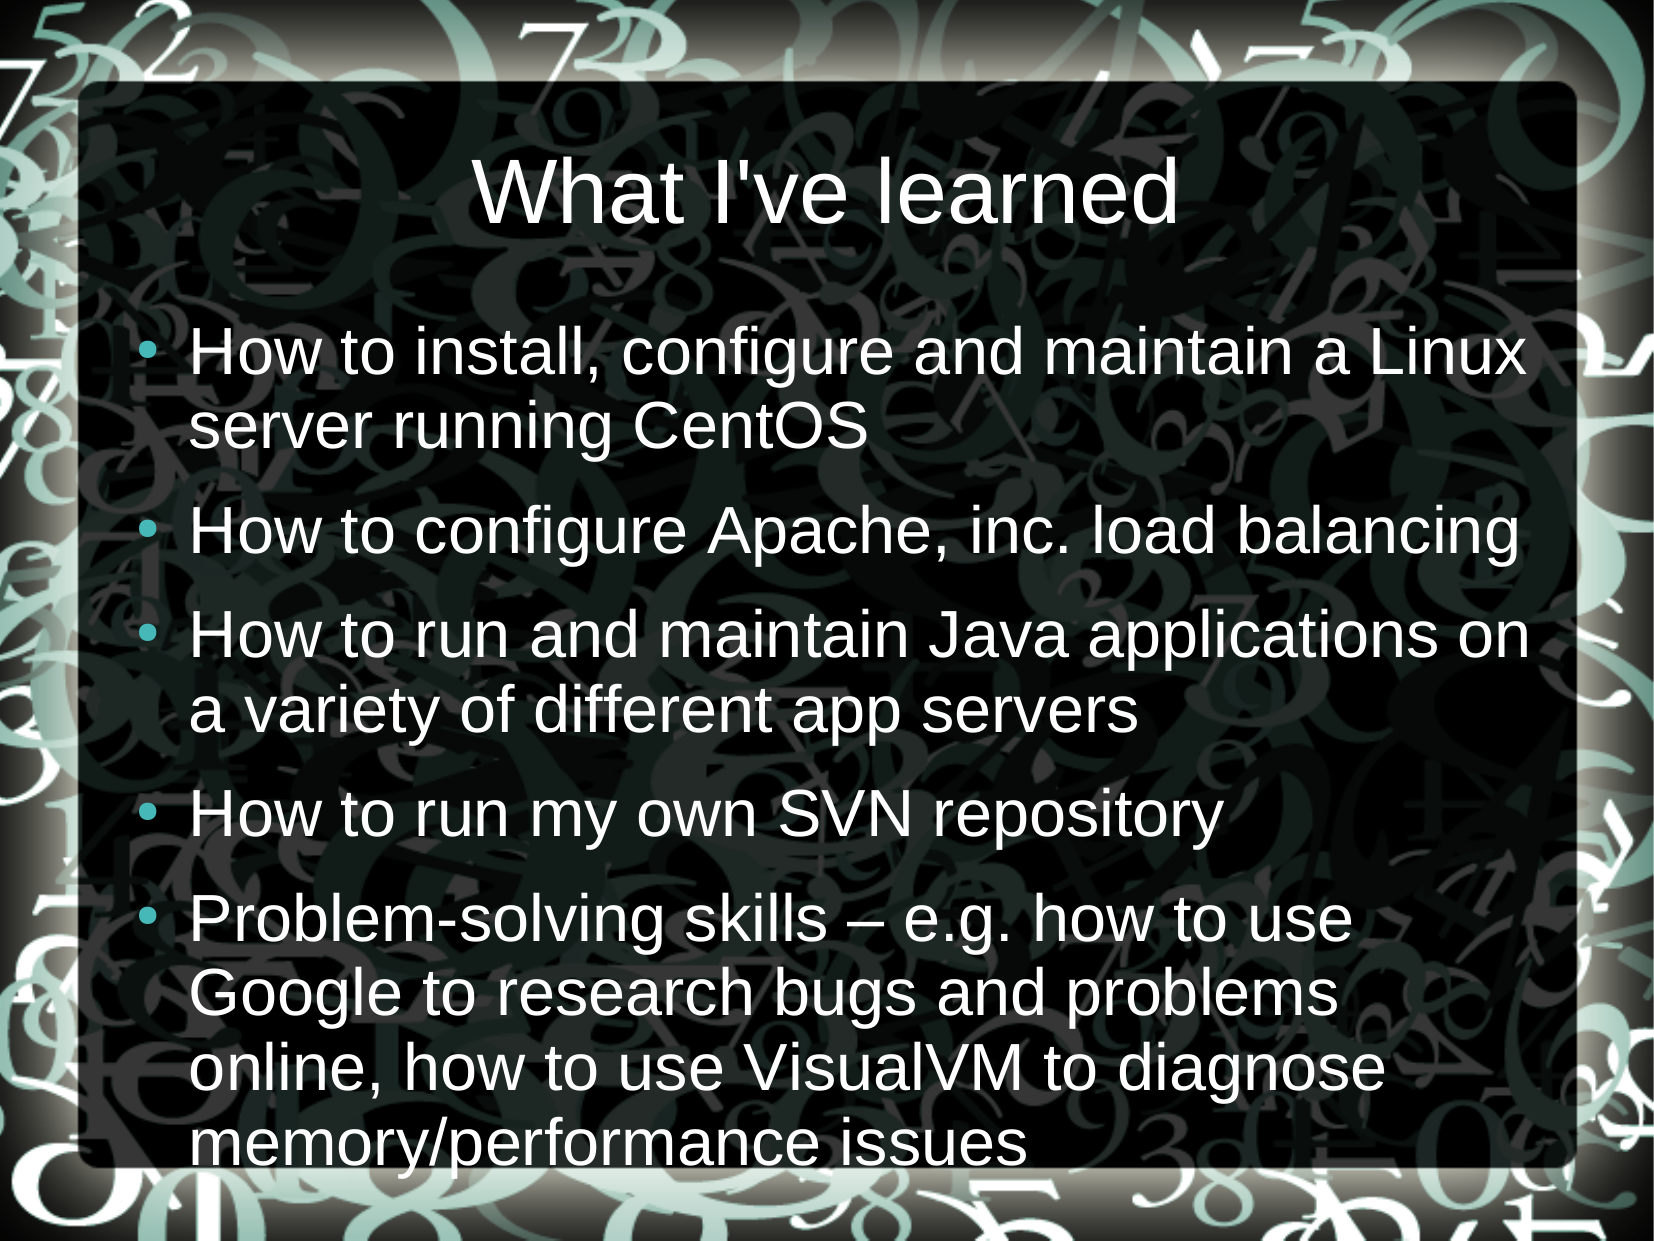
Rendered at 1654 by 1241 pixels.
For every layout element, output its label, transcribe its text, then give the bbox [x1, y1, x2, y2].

picture [0, 0, 1654, 1241]
title What I've learned [82, 88, 1571, 296]
list How to install, configure and maintain a Linux server running CentOS How to configure Apache, inc. load balancing How to run and maintain Java applications on a variety of different app servers How to run my own SVN repository Problem-solving skills – e.g. how to use Google to research bugs and problems online, how to use VisualVM to diagnose memory/performance issues [118, 313, 1542, 1178]
